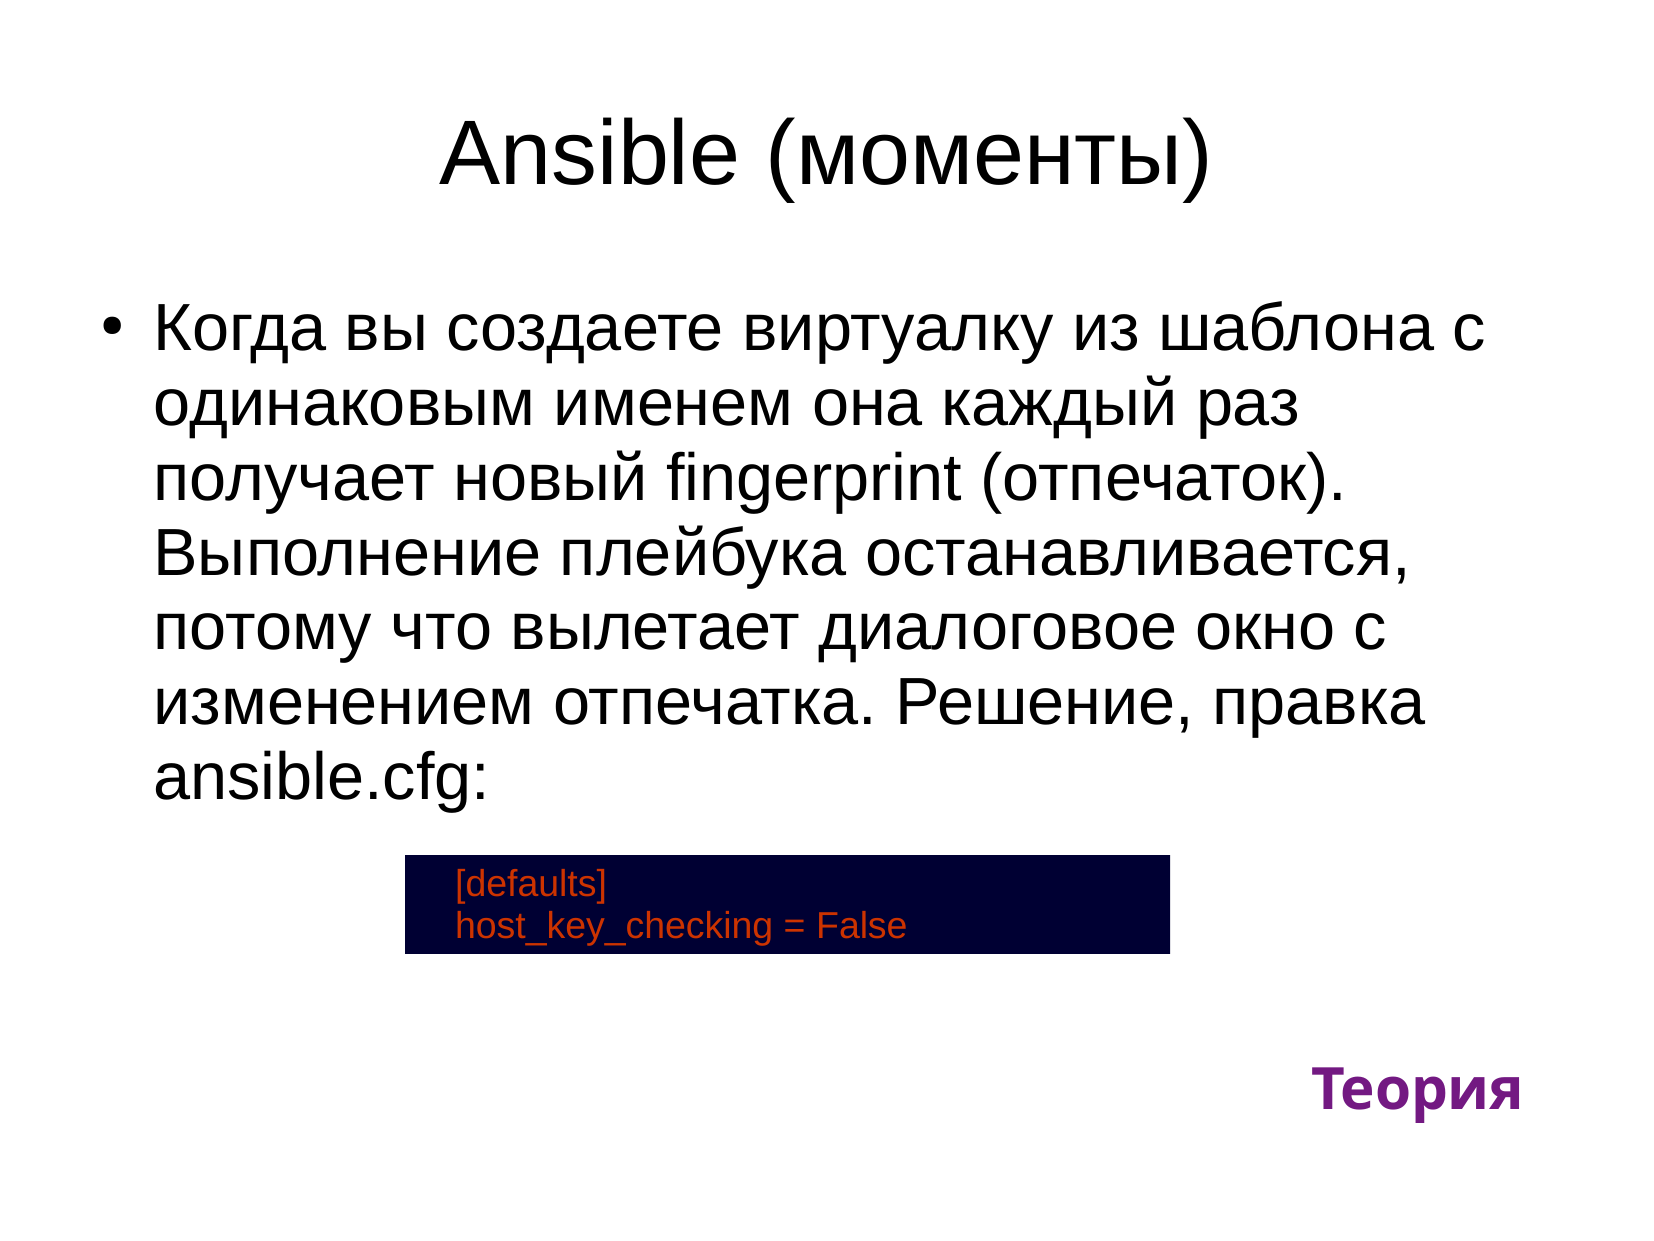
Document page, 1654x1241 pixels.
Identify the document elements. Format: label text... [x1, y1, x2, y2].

title Теория [1311, 1051, 1595, 1123]
list Когда вы создаете виртуалку из шаблона с одинаковым именем она каждый раз получает новый fingerprint (отпечаток). Выполнение плейбука останавливается, потому что вылетает диалоговое окно с изменением отпечатка. Решение, правка ansible.cfg: [82, 290, 1571, 1010]
title Ansible (моменты) [82, 49, 1571, 257]
text_box [defaults] host_key_checking = False [405, 855, 1171, 954]
